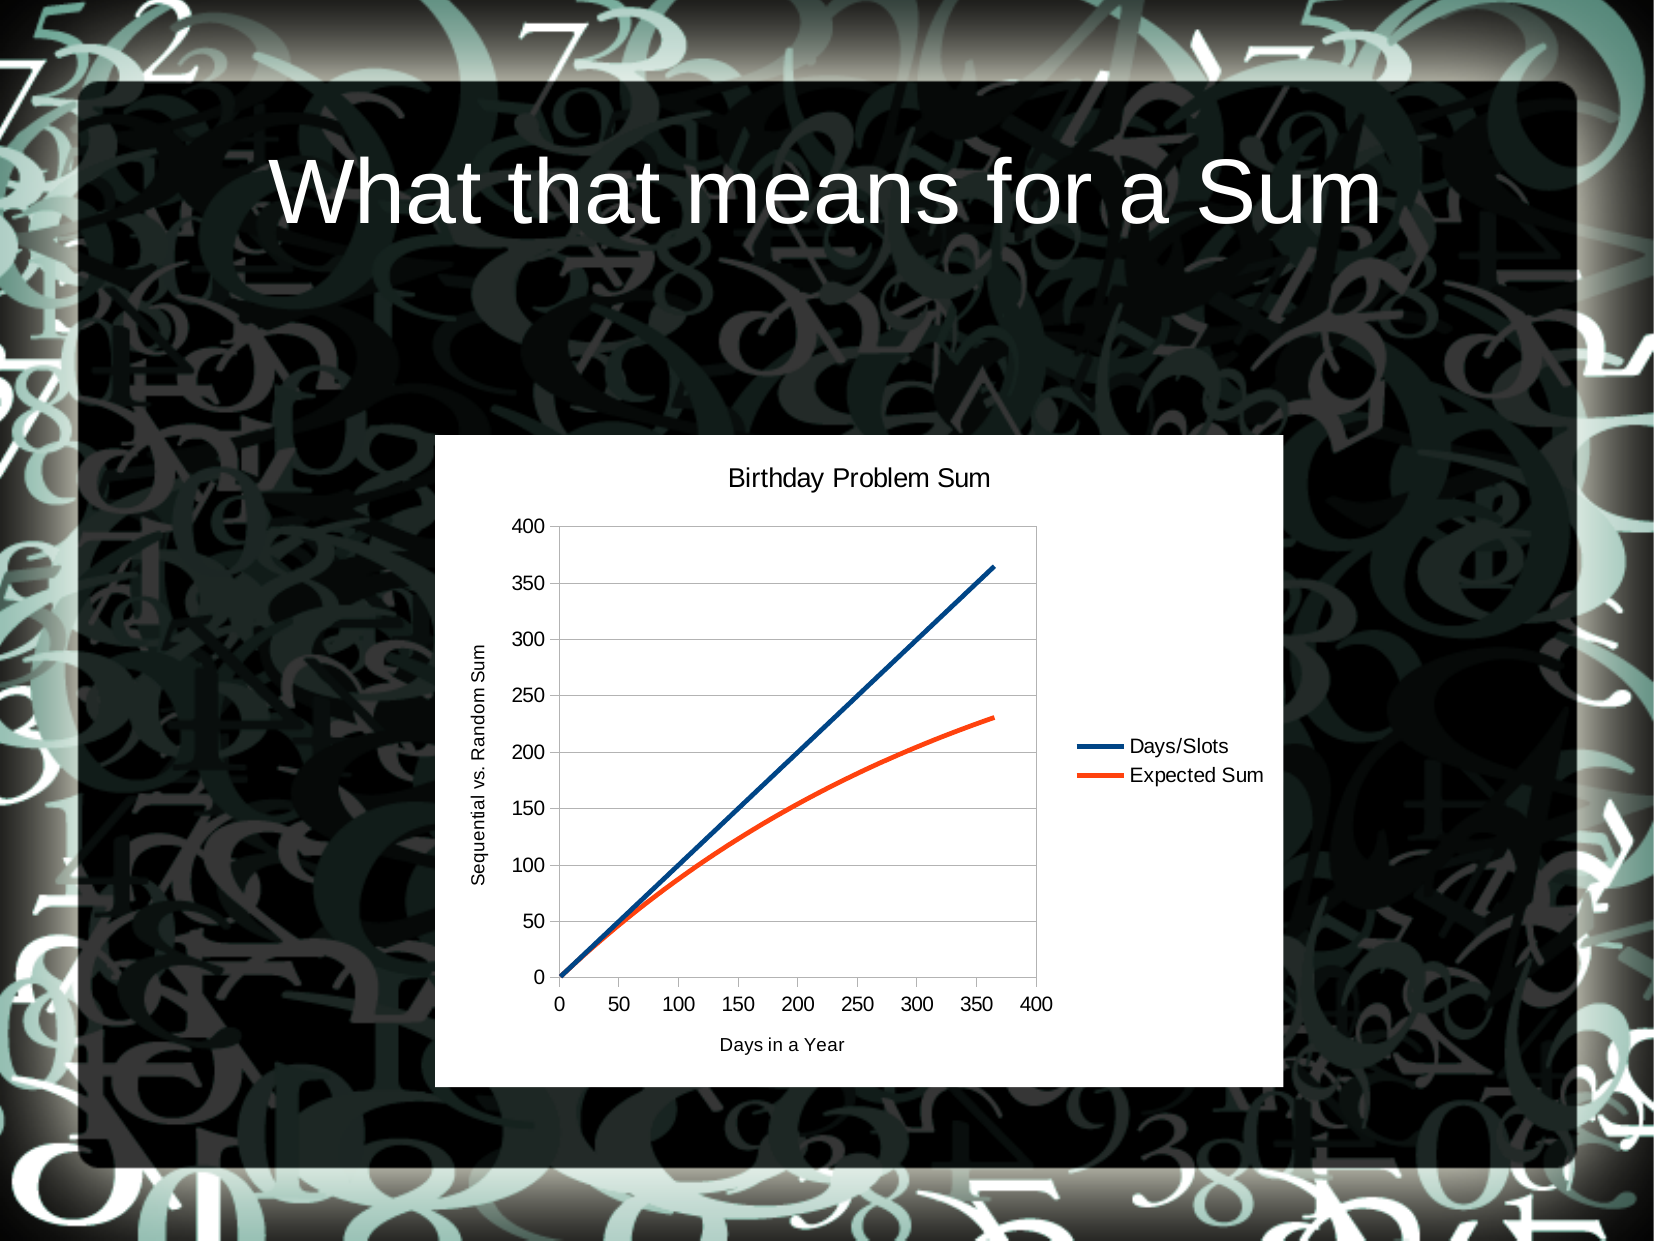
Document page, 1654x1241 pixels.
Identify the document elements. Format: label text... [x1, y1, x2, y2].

picture [0, 0, 1654, 1241]
title What that means for a Sum [82, 88, 1571, 296]
chart [435, 435, 1284, 1088]
